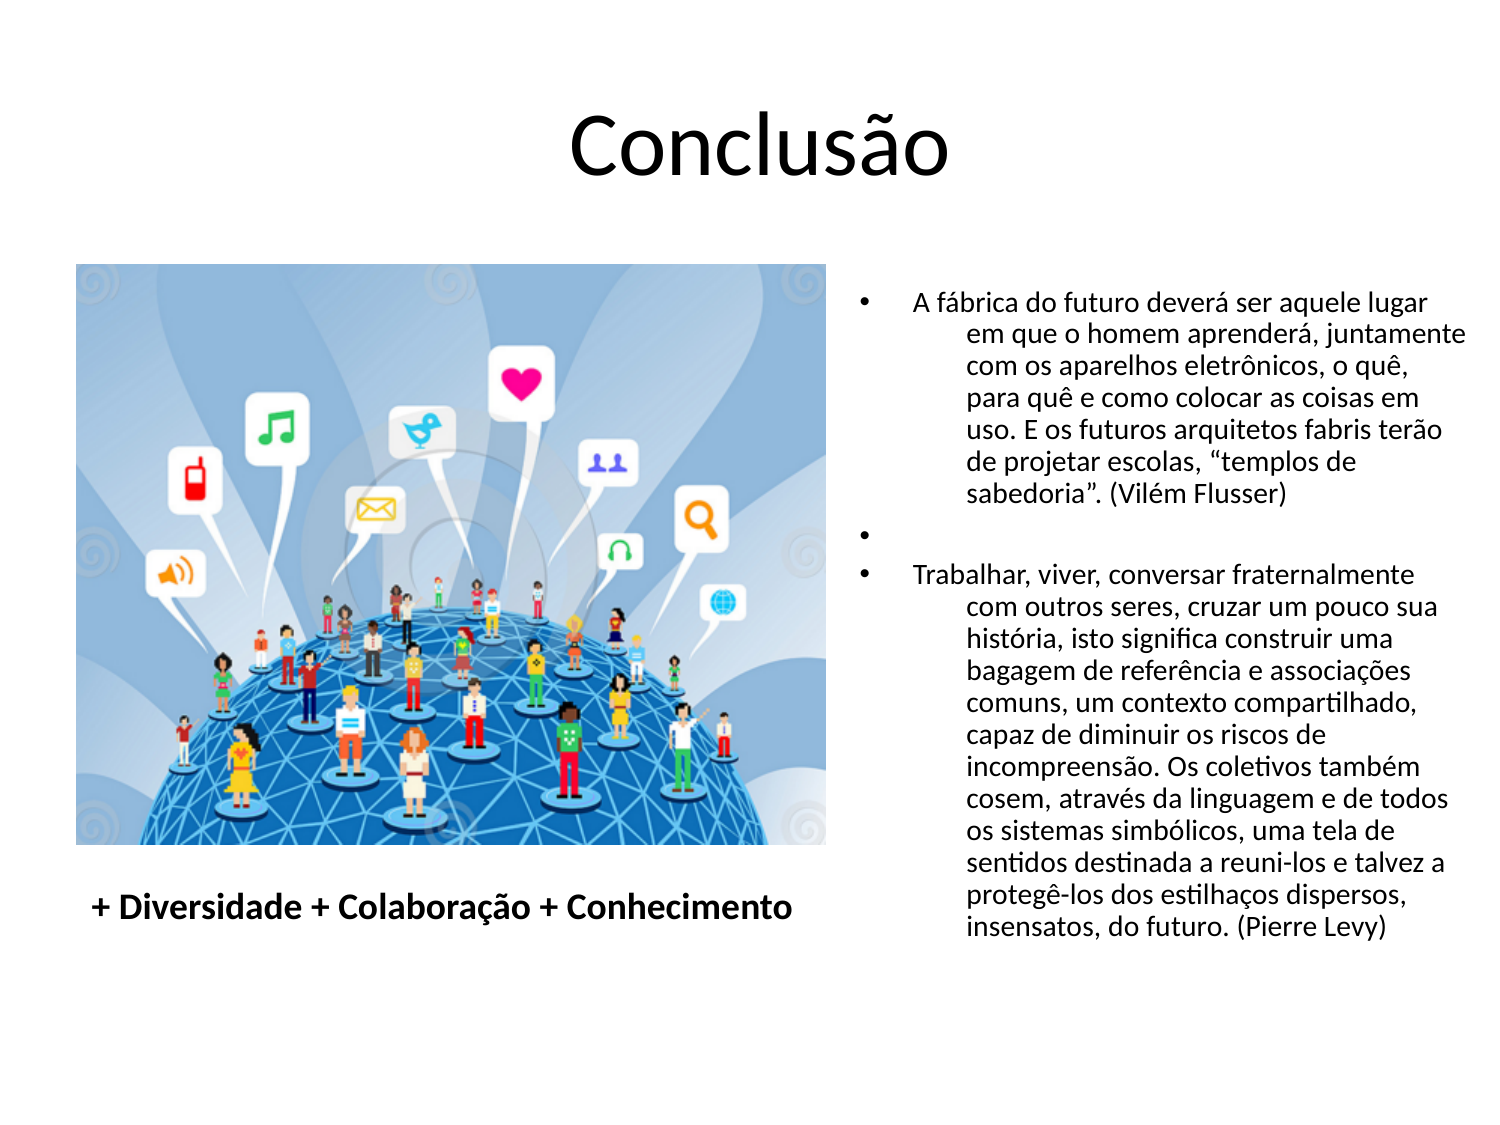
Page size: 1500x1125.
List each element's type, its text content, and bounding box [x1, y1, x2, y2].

list A fábrica do futuro deverá ser aquele lugar em que o homem aprenderá, juntamente com os aparelhos eletrônicos, o quê, para quê e como colocar as coisas em uso. E os futuros arquitetos fabris terão de projetar escolas, “templos de sabedoria”. (Vilém Flusser) Trabalhar, viver, conversar fraternalmente com outros seres, cruzar um pouco sua história, isto significa construir uma bagagem de referência e associações comuns, um contexto compartilhado, capaz de diminuir os riscos de incompreensão. Os coletivos também cosem, através da linguagem e de todos os sistemas simbólicos, uma tela de sentidos destinada a reuni-los e talvez a protegê-los dos estilhaços dispersos, insensatos, do futuro. (Pierre Levy) [844, 278, 1484, 988]
picture [76, 264, 826, 845]
text_box + Diversidade + Colaboração + Conhecimento [76, 874, 826, 936]
title Conclusão [75, 45, 1426, 233]
